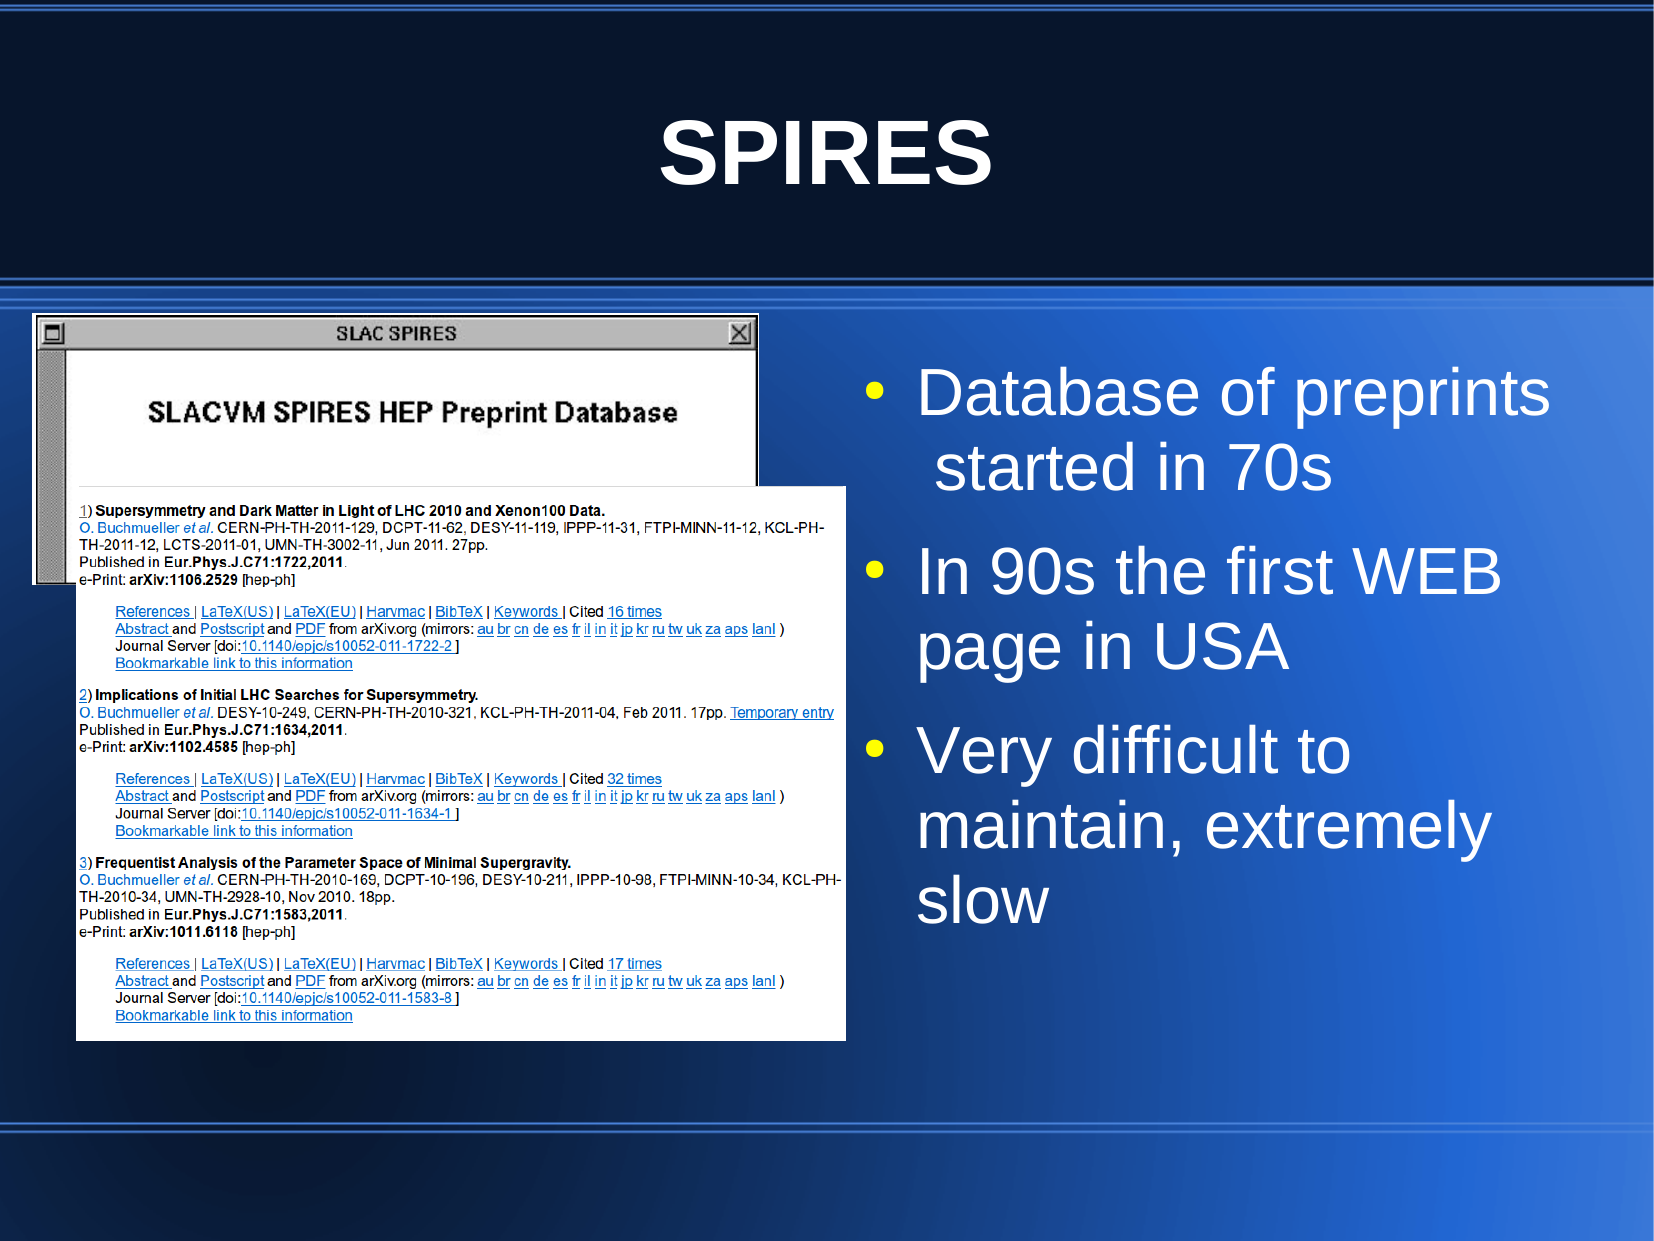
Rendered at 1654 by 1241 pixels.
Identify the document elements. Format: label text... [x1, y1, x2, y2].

picture [0, 0, 1654, 1241]
list Database of preprints started in 70s In 90s the first WEB page in USA Very difficult to maintain, extremely slow [845, 355, 1572, 1174]
title SPIRES [82, 49, 1571, 257]
